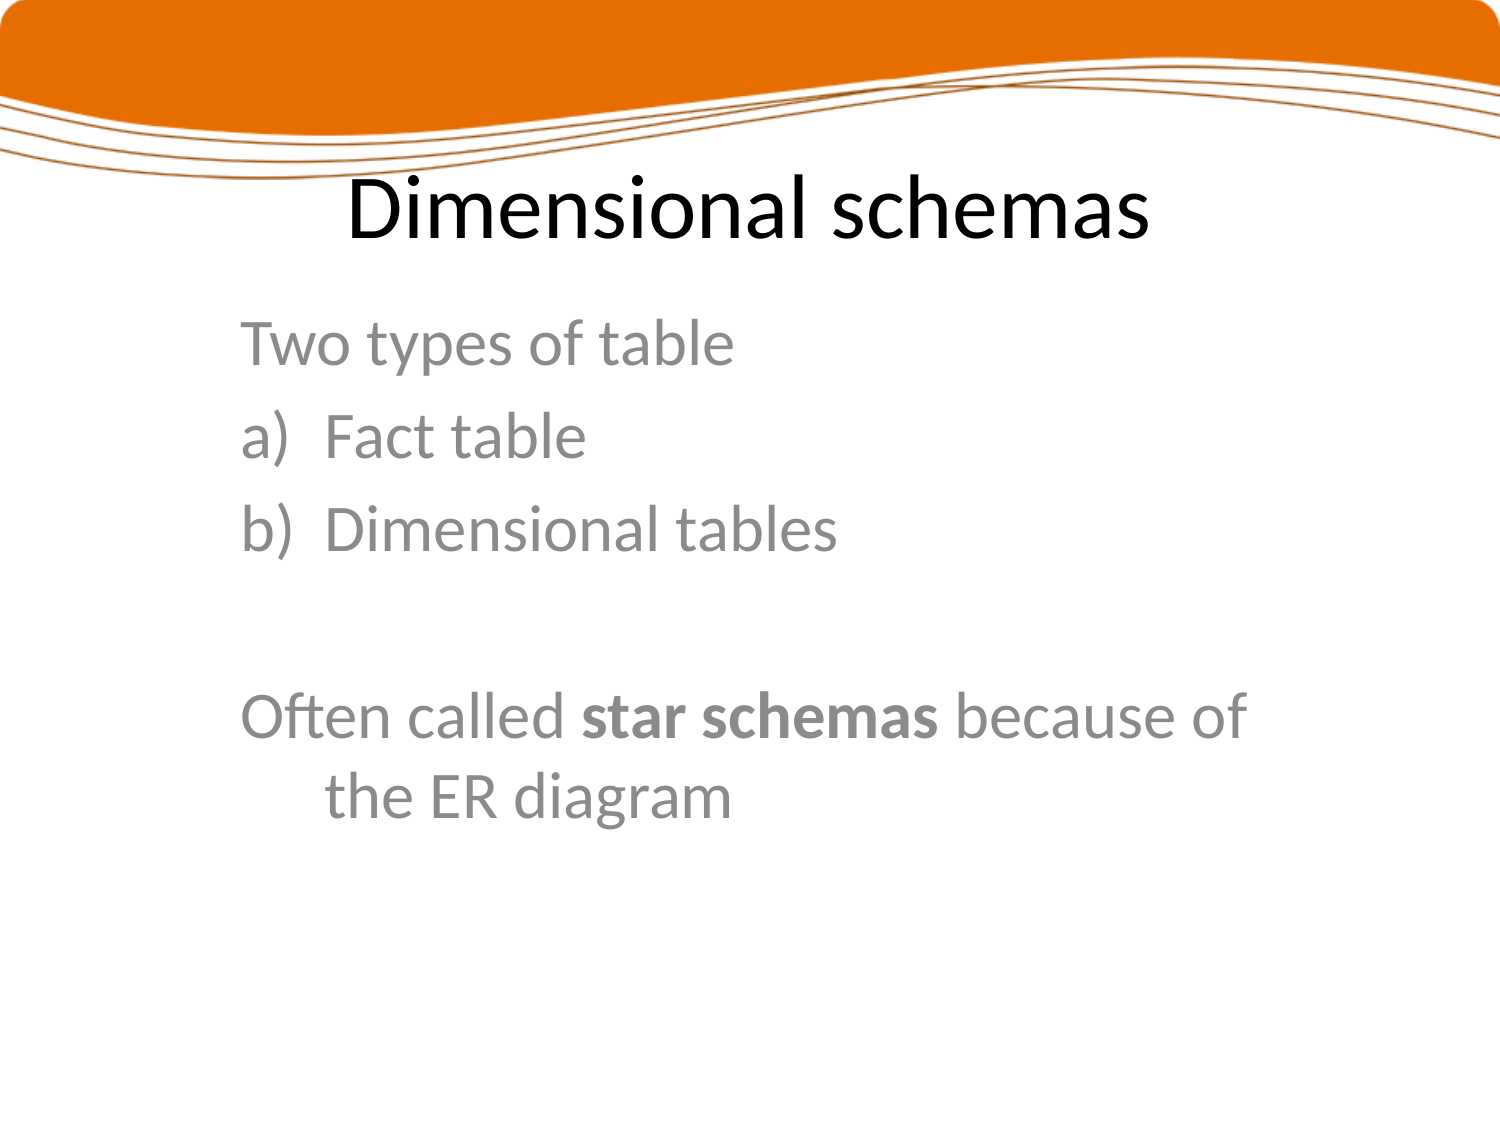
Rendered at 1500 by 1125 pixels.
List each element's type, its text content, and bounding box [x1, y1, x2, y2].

picture [0, 0, 1500, 180]
subtitle Two types of table Fact table Dimensional tables Often called star schemas because of the ER diagram [225, 290, 1275, 988]
title Dimensional schemas [75, 125, 1425, 279]
